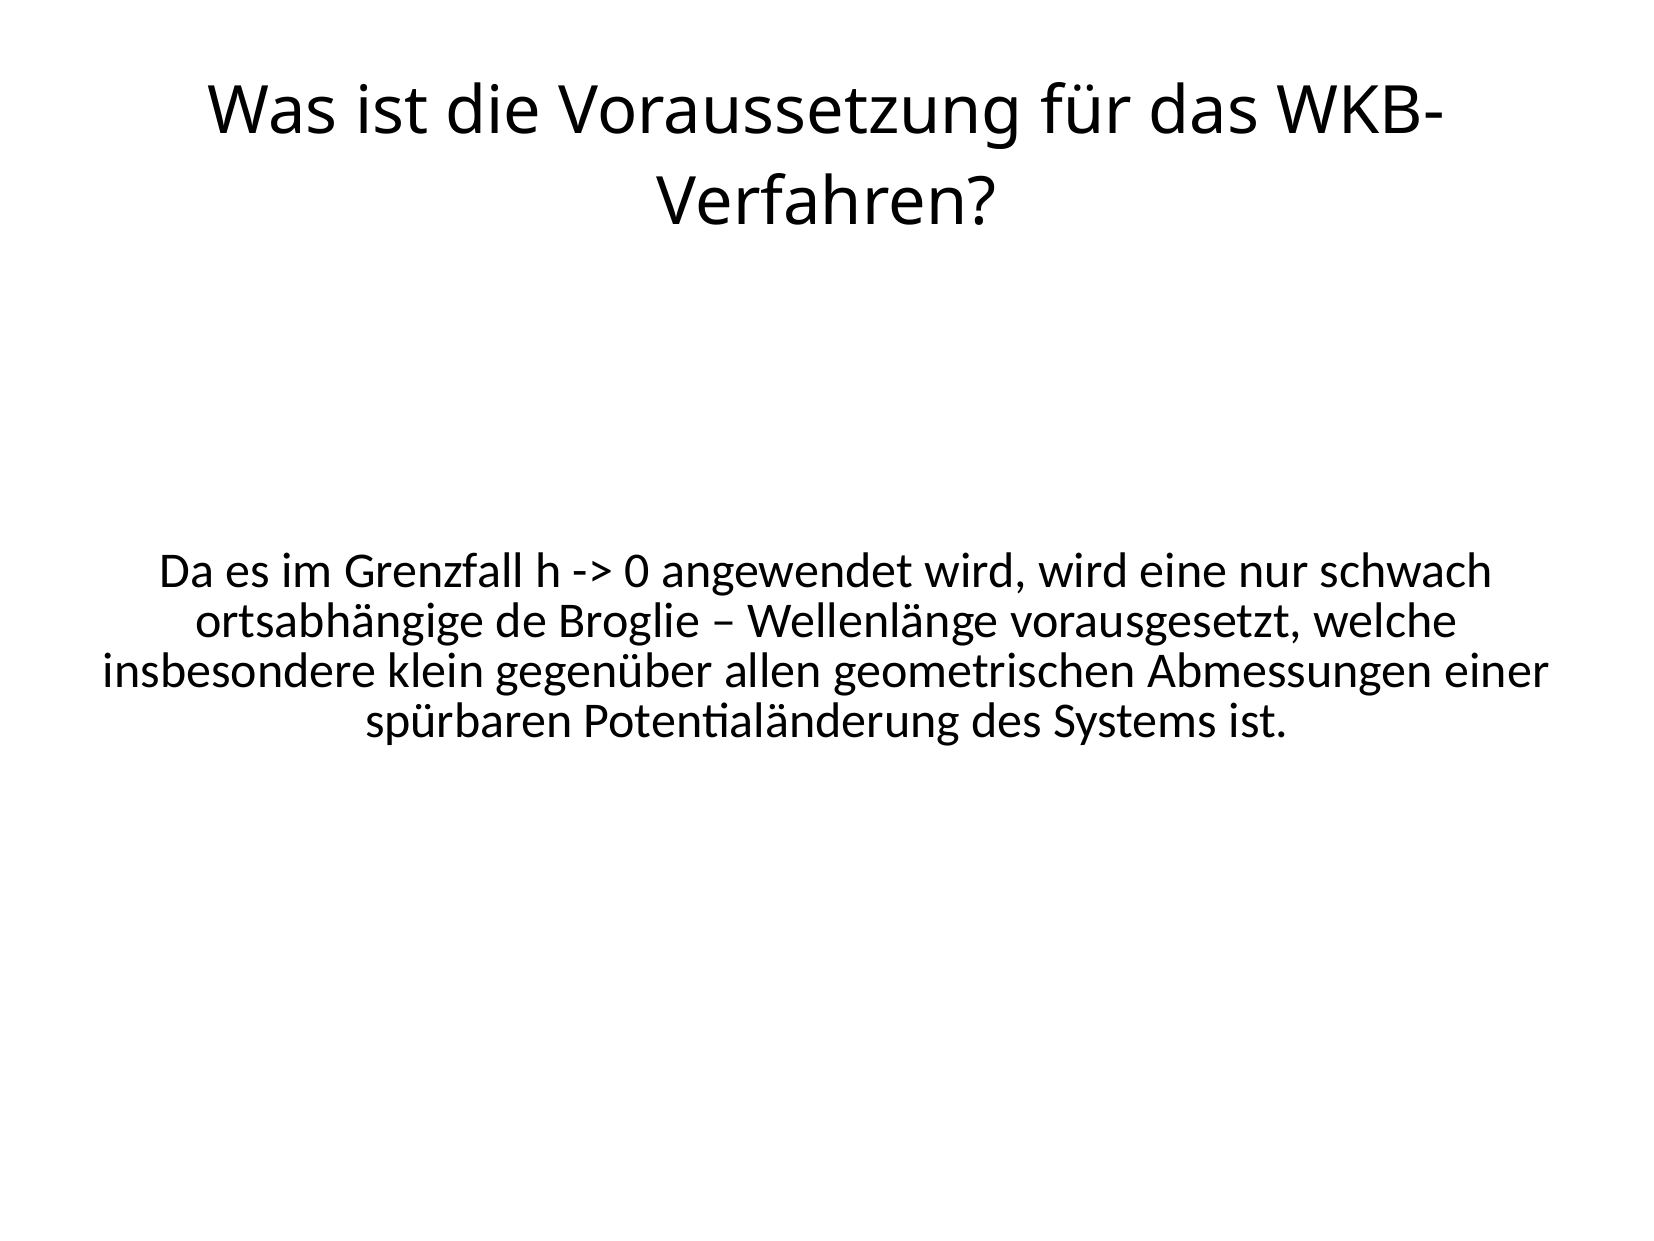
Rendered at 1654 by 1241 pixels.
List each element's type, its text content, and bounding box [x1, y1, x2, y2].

title Was ist die Voraussetzung für das WKB-Verfahren? [82, 49, 1571, 257]
subtitle Da es im Grenzfall h -> 0 angewendet wird, wird eine nur schwach ortsabhängige de Broglie – Wellenlänge vorausgesetzt, welche insbesondere klein gegenüber allen geometrischen Abmessungen einer spürbaren Potentialänderung des Systems ist. [82, 290, 1571, 1010]
